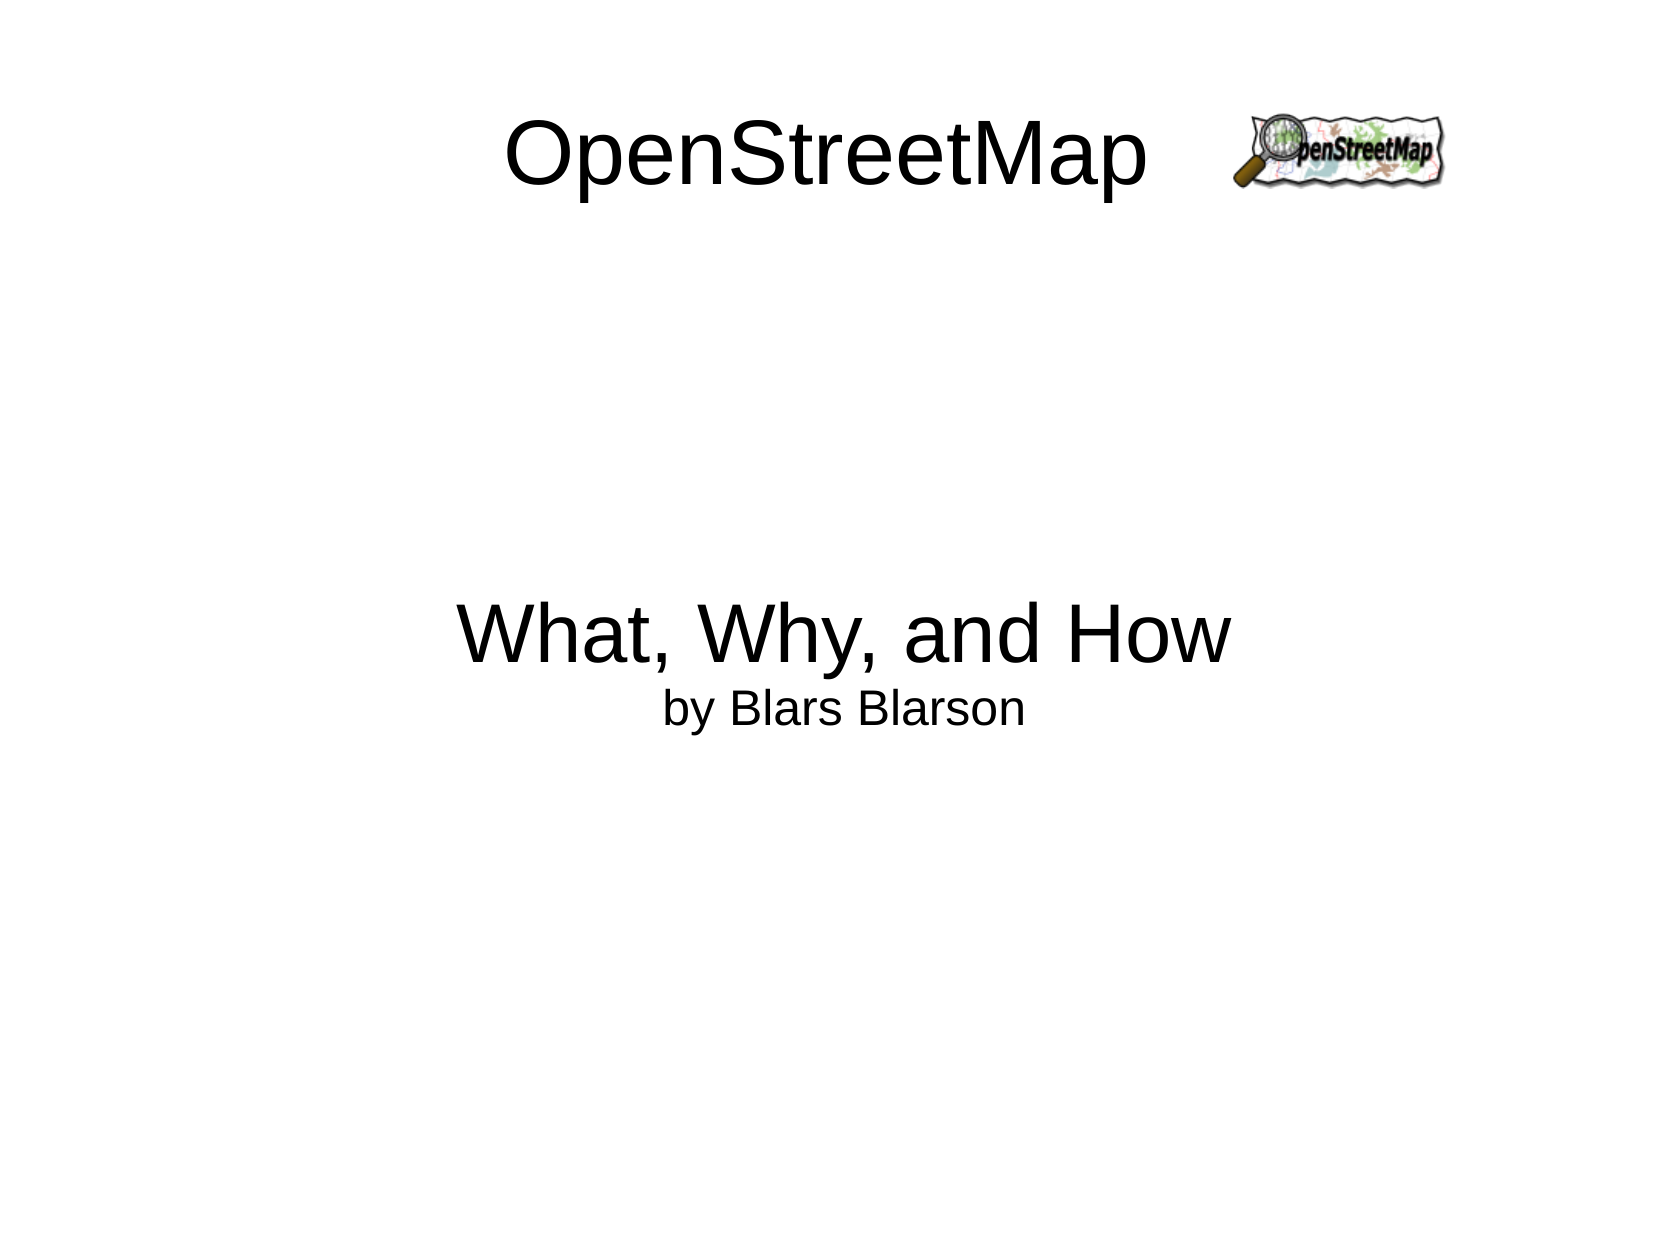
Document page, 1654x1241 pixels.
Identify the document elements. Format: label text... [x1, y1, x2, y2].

title OpenStreetMap [82, 56, 1571, 250]
subtitle What, Why, and How by Blars Blarson [82, 297, 1571, 1102]
